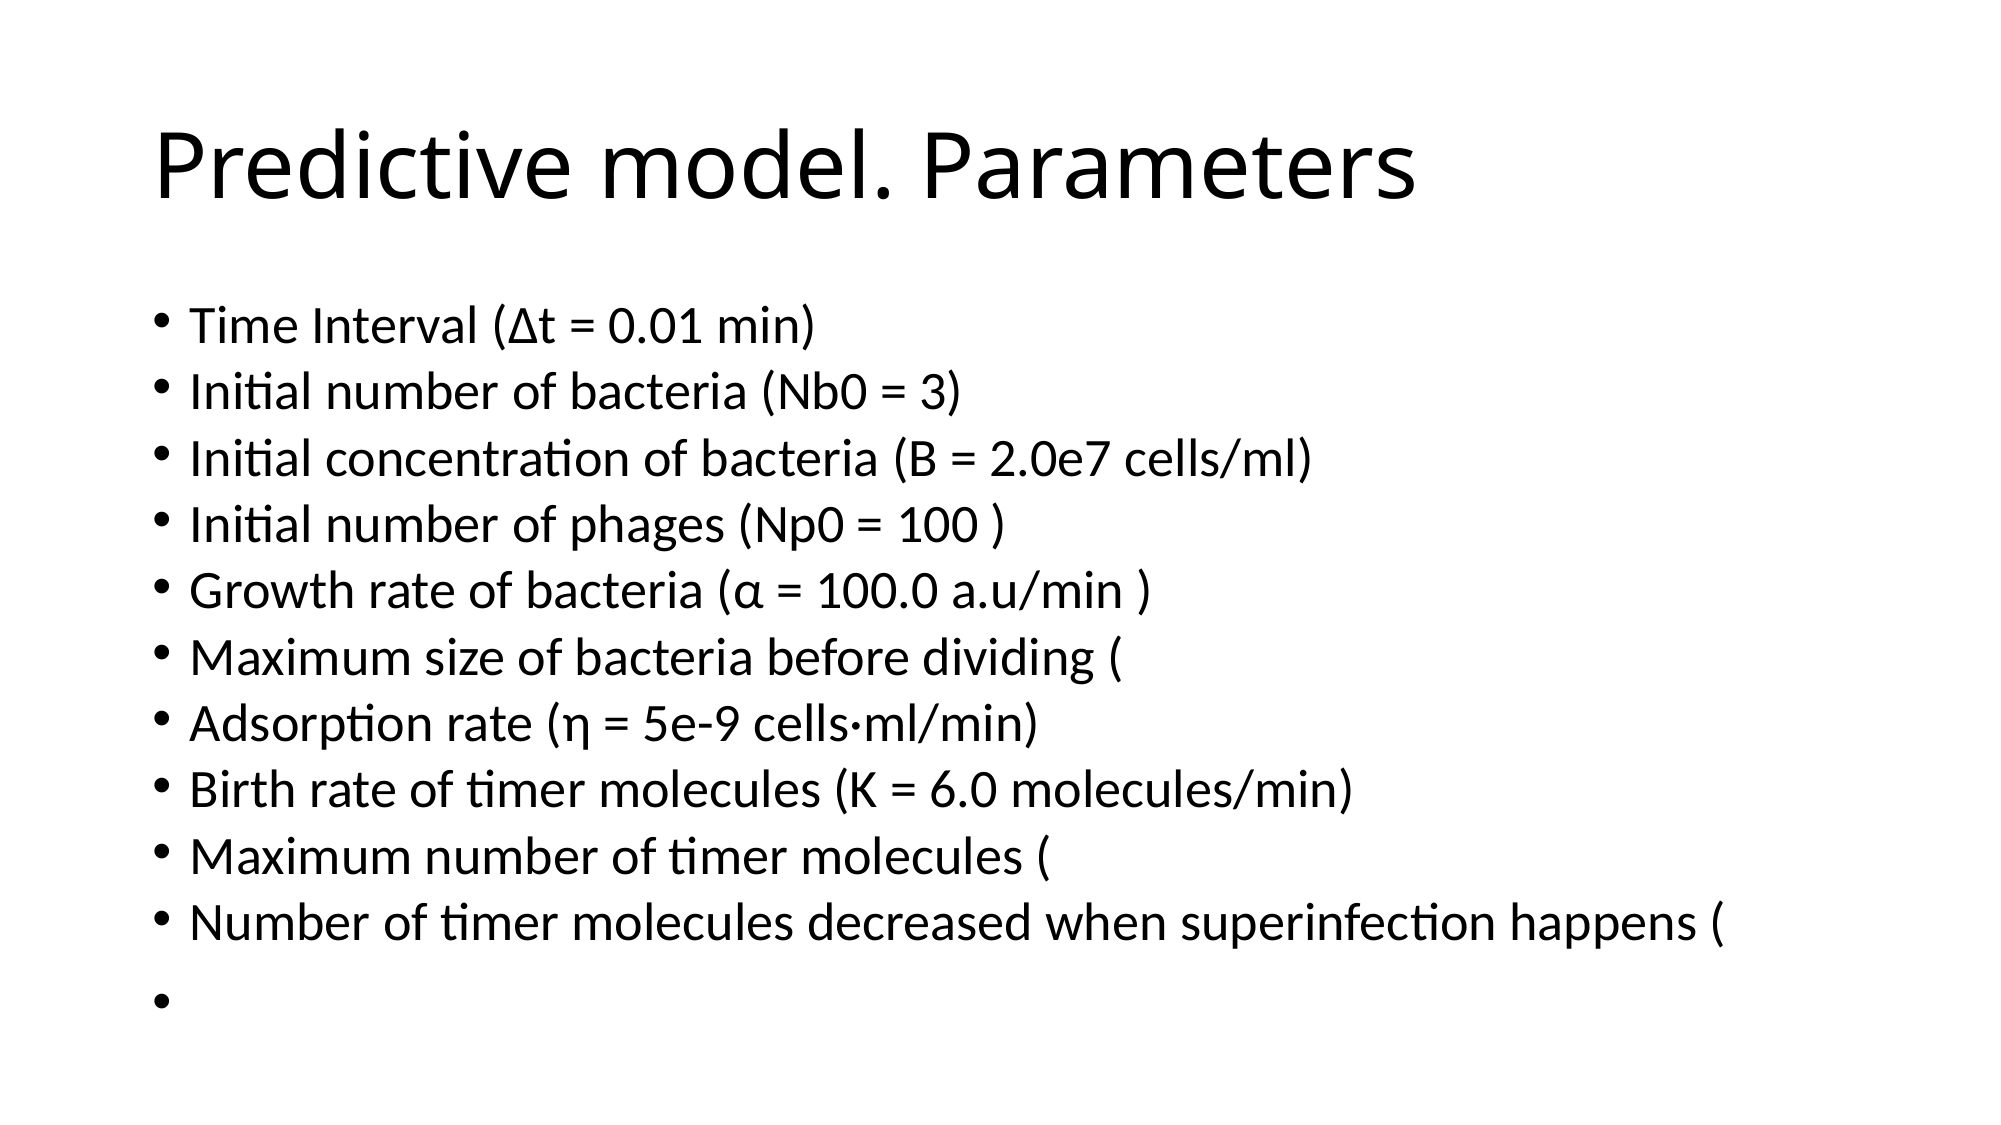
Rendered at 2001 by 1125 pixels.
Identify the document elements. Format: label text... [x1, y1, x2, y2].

list Time Interval (Δt = 0.01 min) Initial number of bacteria (Nb0 = 3) Initial concentration of bacteria (B = 2.0e7 cells/ml) Initial number of phages (Np0 = 100 ) Growth rate of bacteria (α = 100.0 a.u/min ) Maximum size of bacteria before dividing ( Adsorption rate (η = 5e-9 cells·ml/min) Birth rate of timer molecules (K = 6.0 molecules/min) Maximum number of timer molecules ( Number of timer molecules decreased when superinfection happens ( [137, 299, 1863, 1014]
title Predictive model. Parameters [137, 59, 1863, 278]
